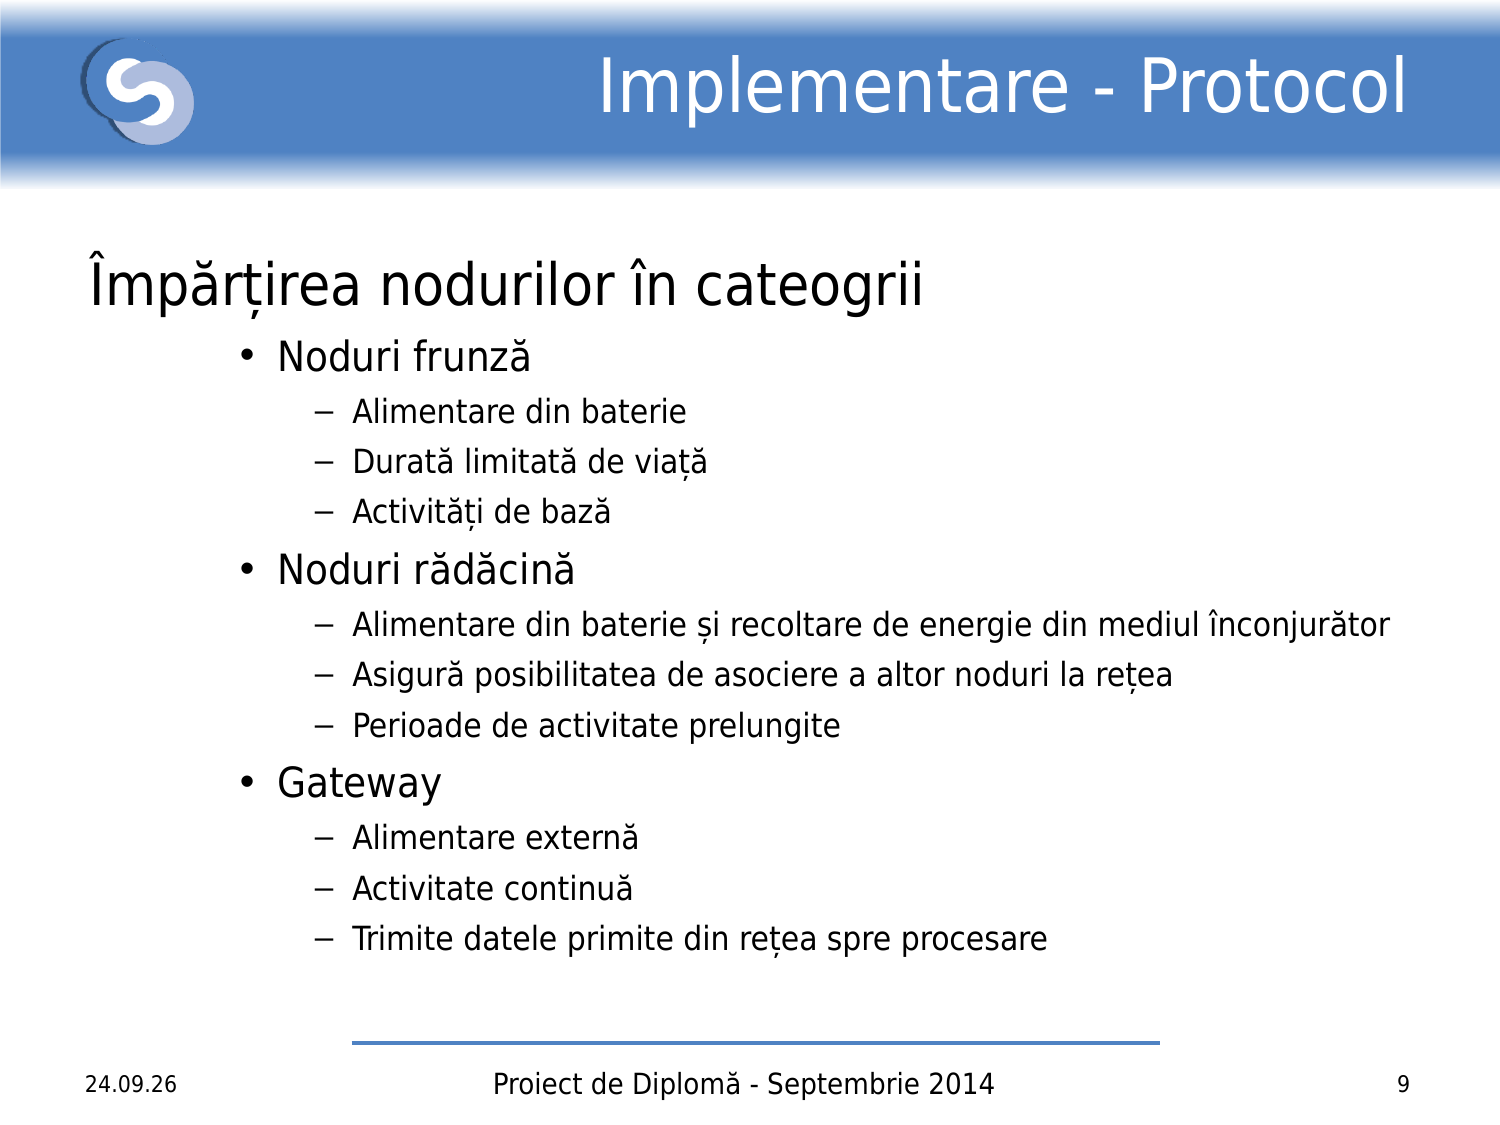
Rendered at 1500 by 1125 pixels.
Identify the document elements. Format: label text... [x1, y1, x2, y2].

list Împărțirea nodurilor în cateogrii Noduri frunză Alimentare din baterie Durată limitată de viață Activități de bază Noduri rădăcină Alimentare din baterie și recoltare de energie din mediul înconjurător Asigură posibilitatea de asociere a altor noduri la rețea Perioade de activitate prelungite Gateway Alimentare externă Activitate continuă Trimite datele primite din rețea spre procesare [75, 200, 1426, 1004]
picture [0, 0, 1500, 189]
title Implementare - Protocol [199, 11, 1425, 155]
